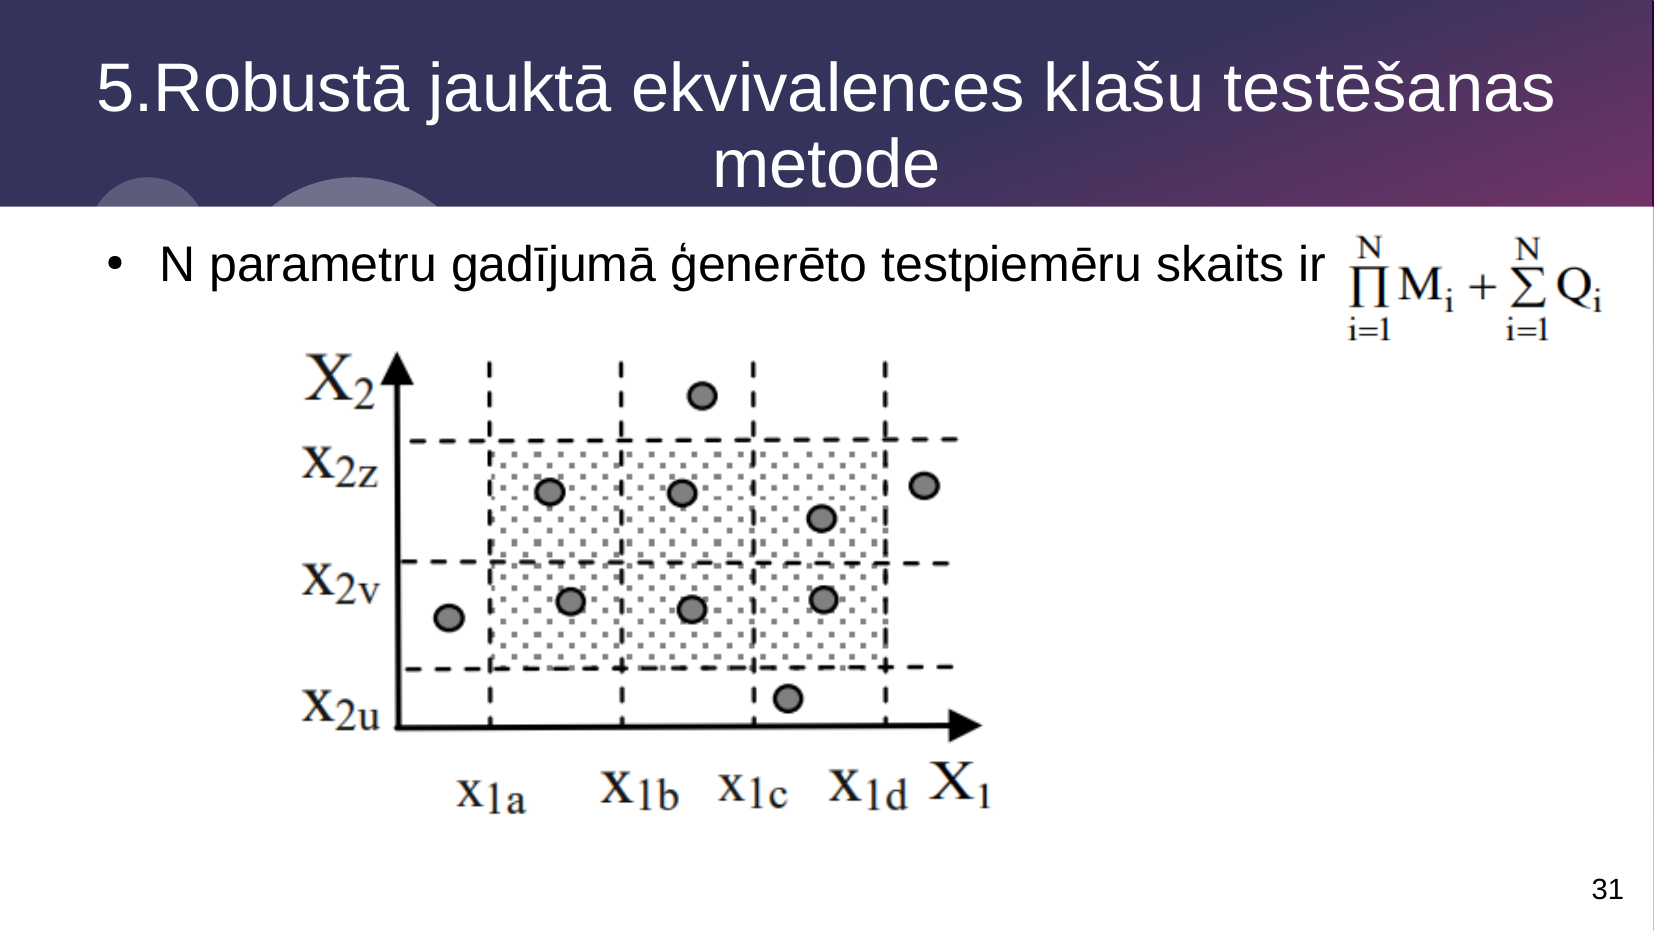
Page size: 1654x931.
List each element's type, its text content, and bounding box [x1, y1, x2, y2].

picture [295, 337, 1013, 829]
picture [1339, 224, 1613, 361]
title 5.Robustā jauktā ekvivalences klašu testēšanas metode [88, 44, 1565, 207]
list N parametru gadījumā ģenerēto testpiemēru skaits ir [88, 236, 1565, 827]
